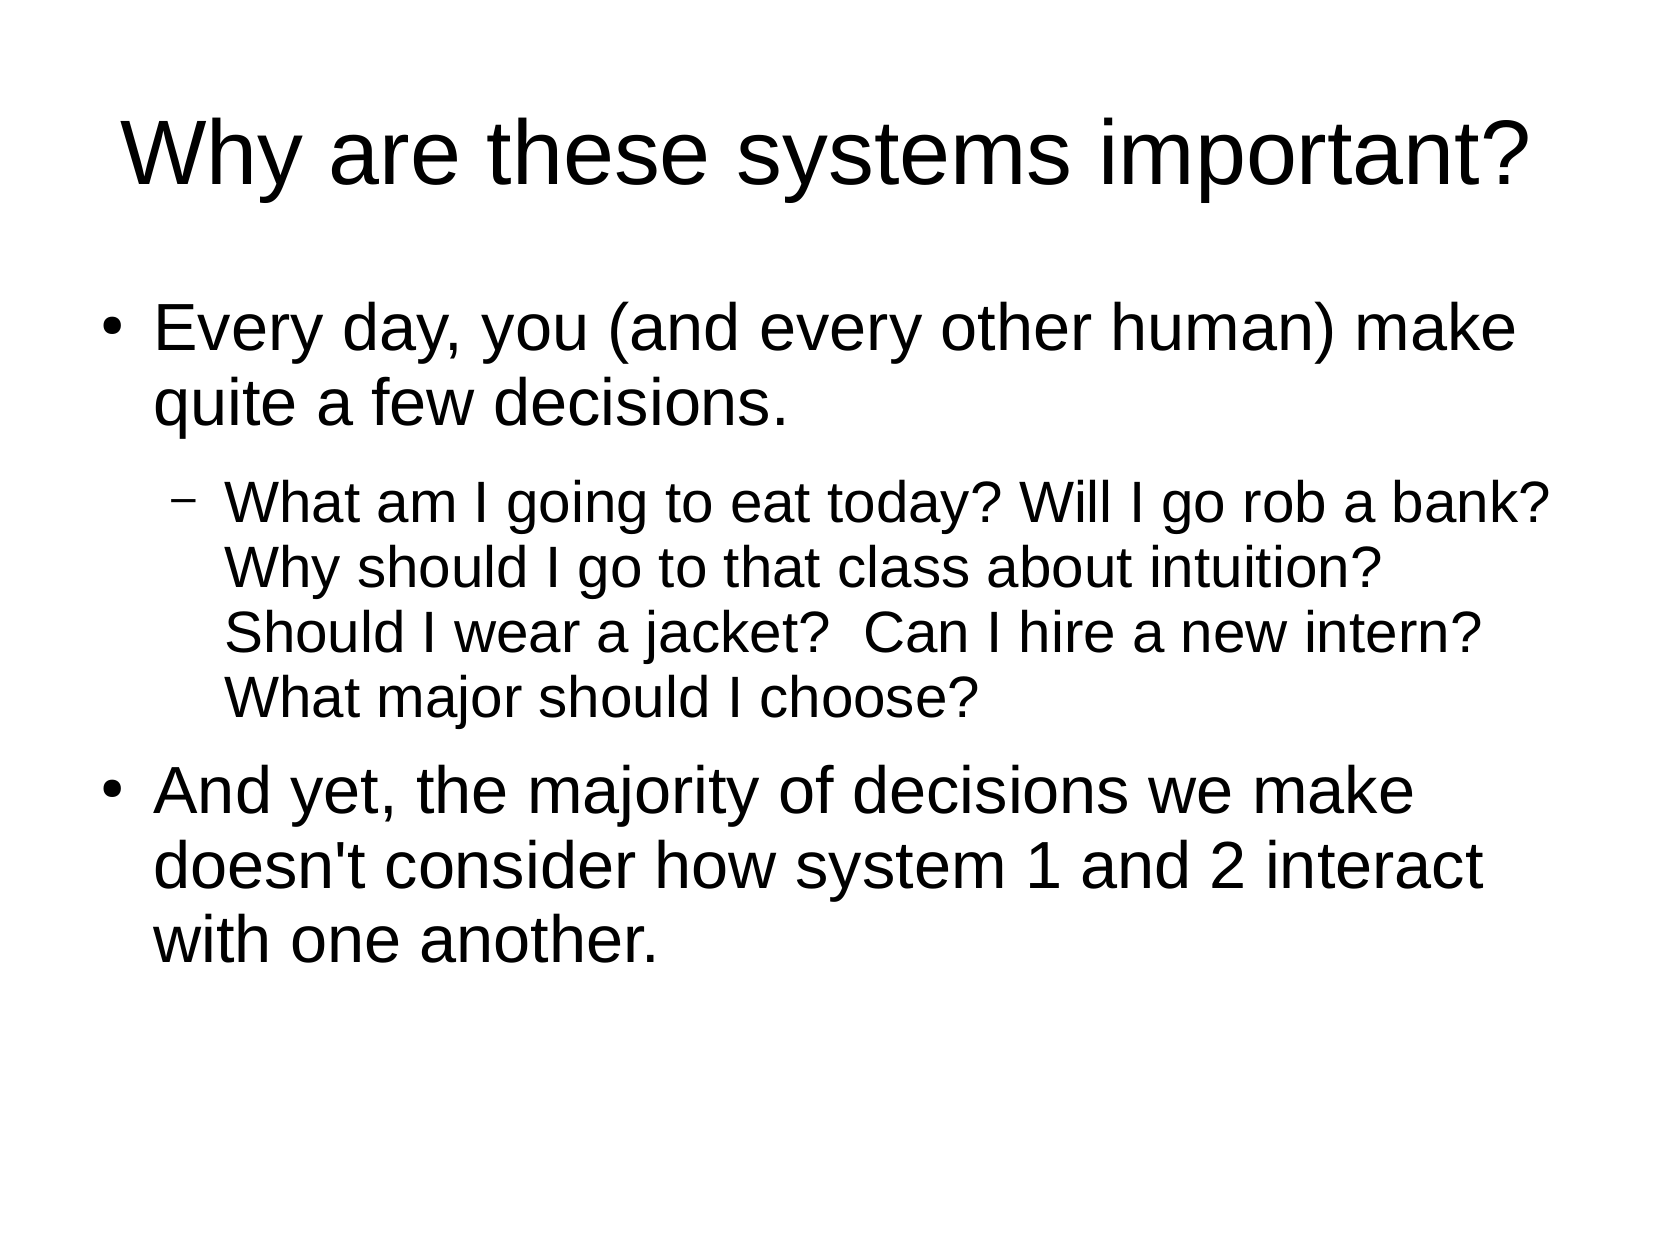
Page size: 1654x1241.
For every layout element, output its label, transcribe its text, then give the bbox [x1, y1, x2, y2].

list Every day, you (and every other human) make quite a few decisions. What am I going to eat today? Will I go rob a bank? Why should I go to that class about intuition? Should I wear a jacket? Can I hire a new intern? What major should I choose? And yet, the majority of decisions we make doesn't consider how system 1 and 2 interact with one another. [82, 290, 1571, 1201]
title Why are these systems important? [82, 49, 1571, 257]
